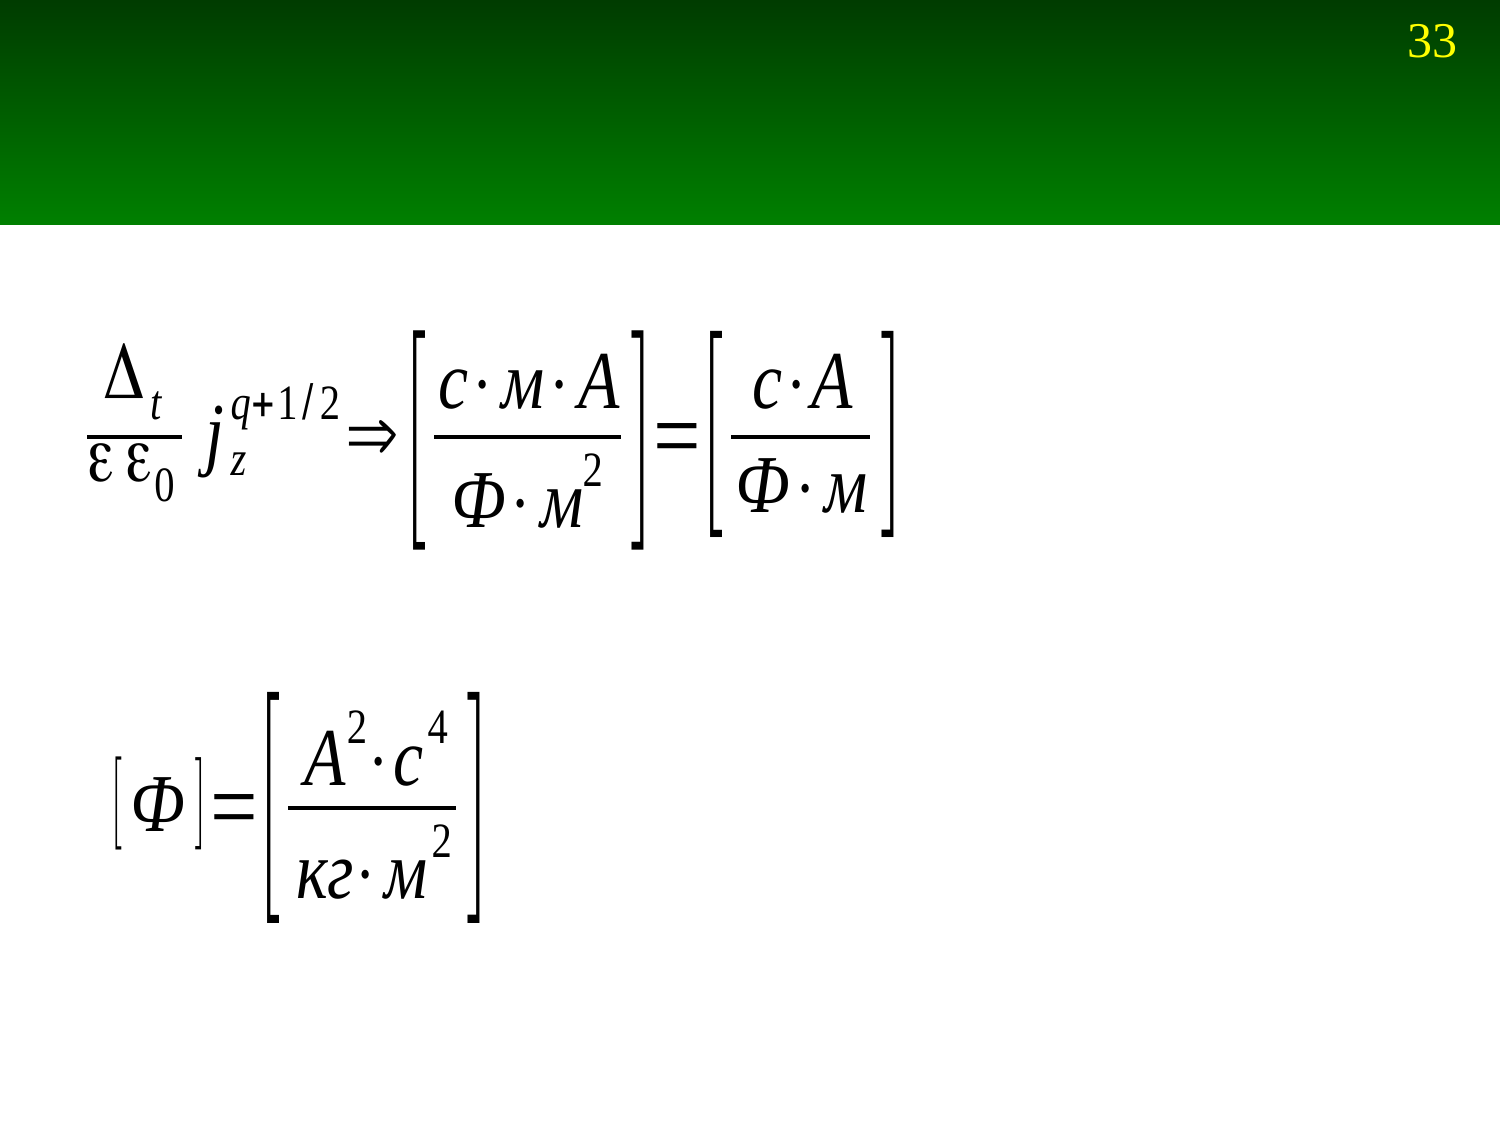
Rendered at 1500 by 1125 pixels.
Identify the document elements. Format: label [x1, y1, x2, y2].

chart [96, 687, 501, 928]
chart [65, 326, 915, 555]
